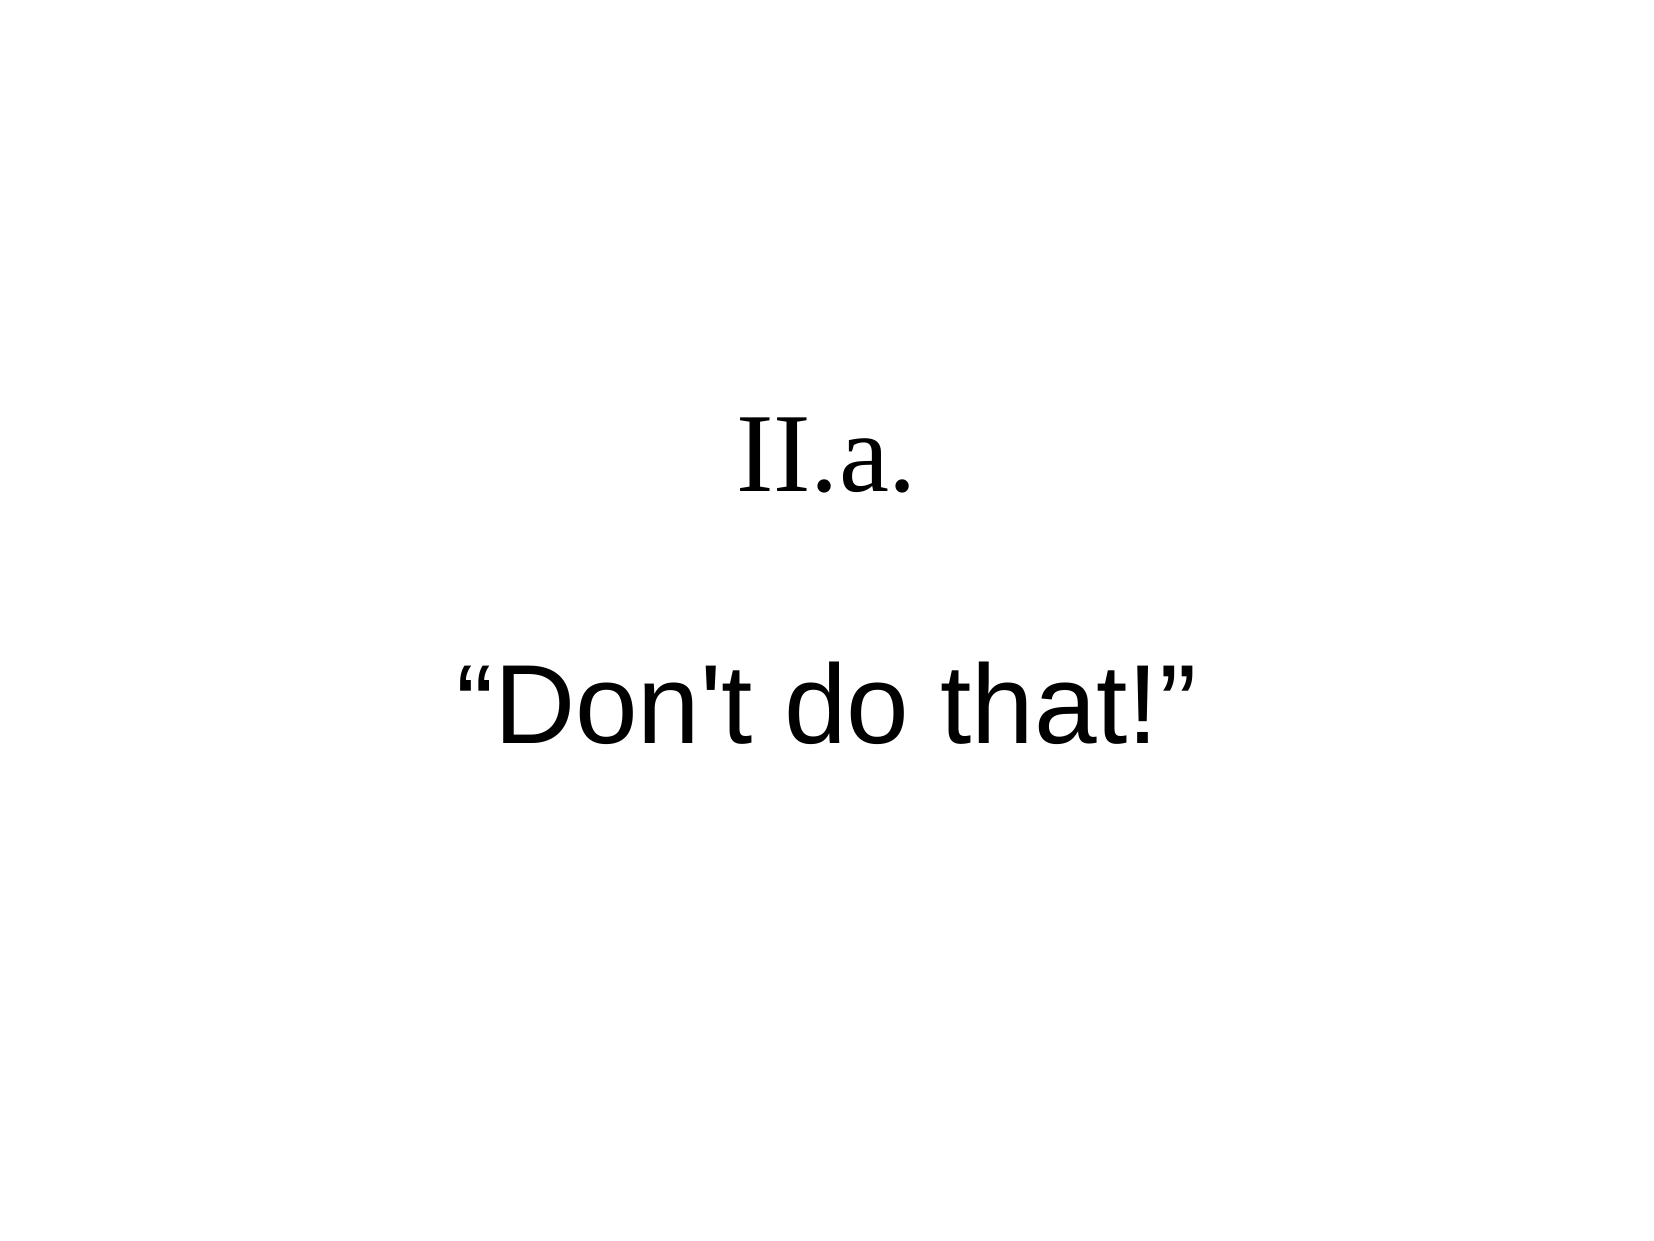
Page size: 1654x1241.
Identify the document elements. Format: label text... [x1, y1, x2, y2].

subtitle II.a. “Don't do that!” [82, 49, 1571, 1109]
